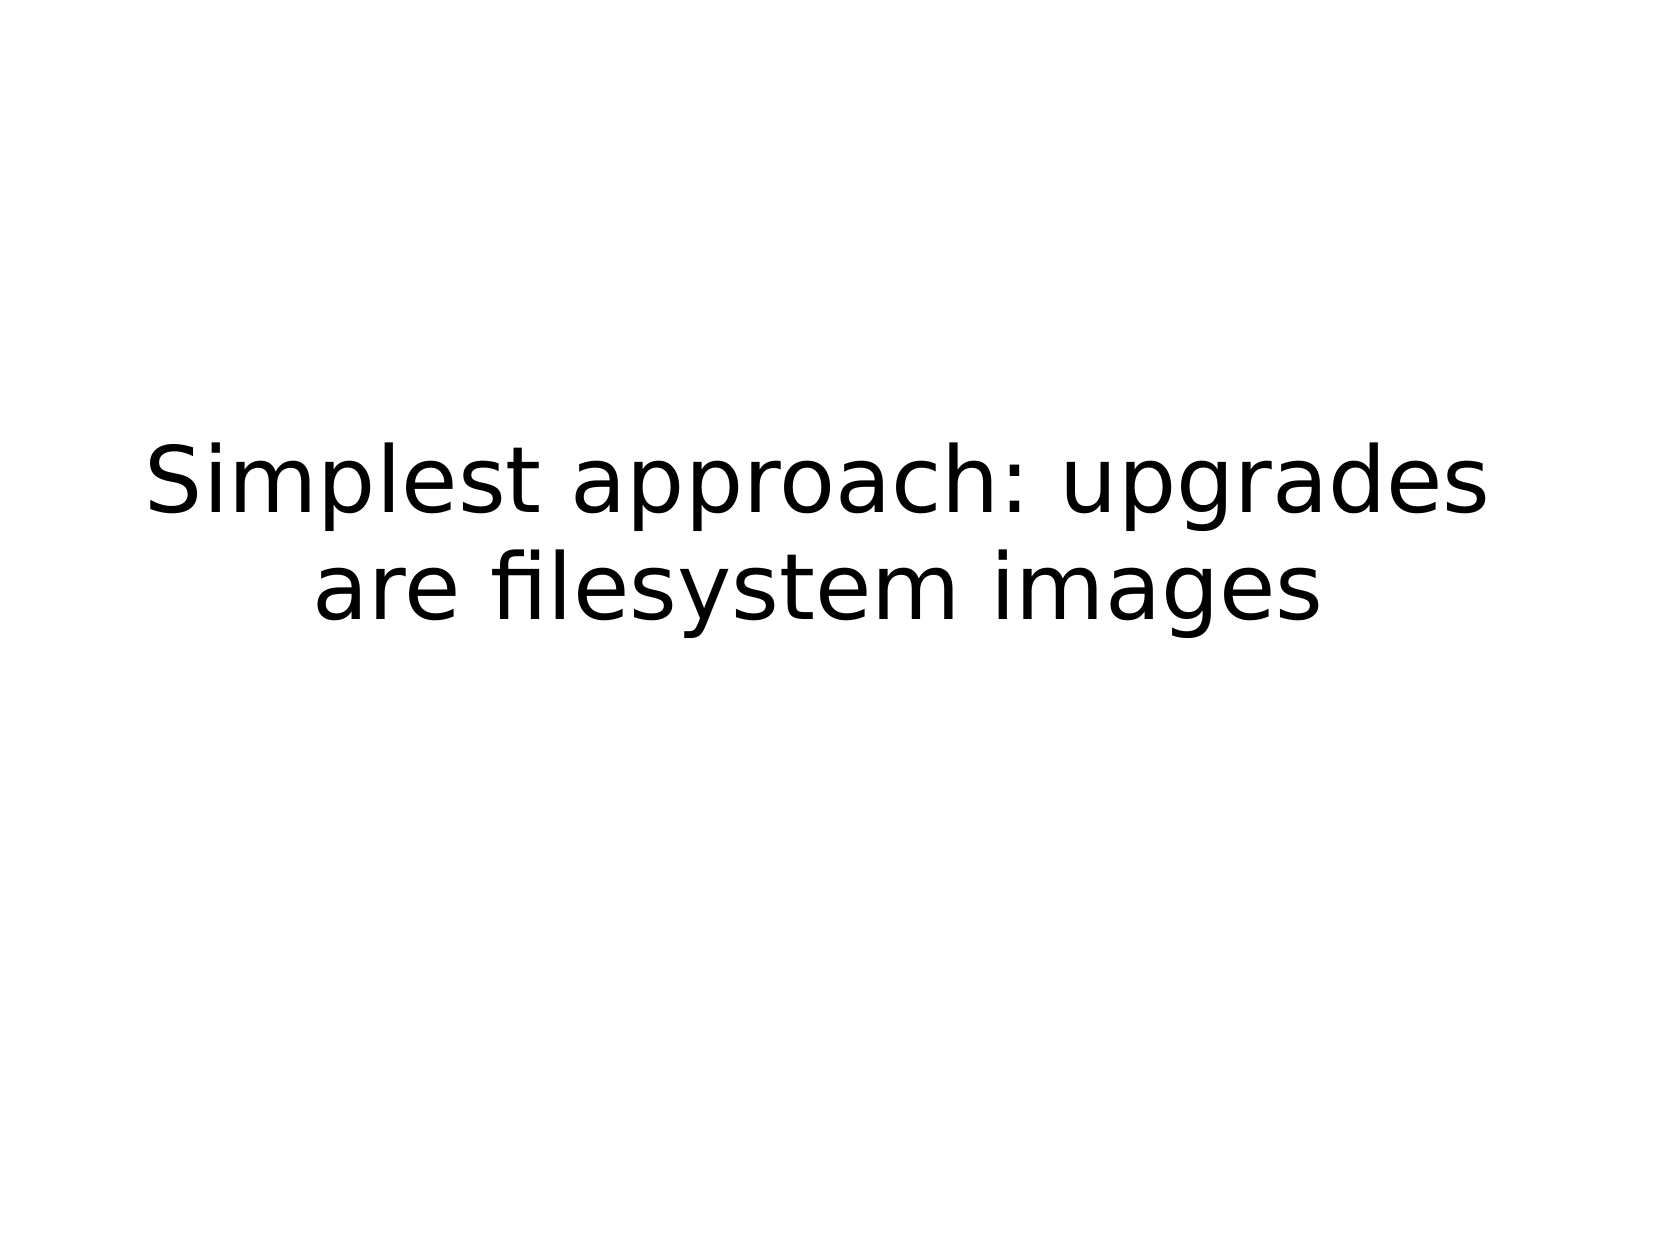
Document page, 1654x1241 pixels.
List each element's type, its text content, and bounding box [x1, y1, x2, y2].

title Simplest approach: upgrades are filesystem images [75, 426, 1563, 641]
